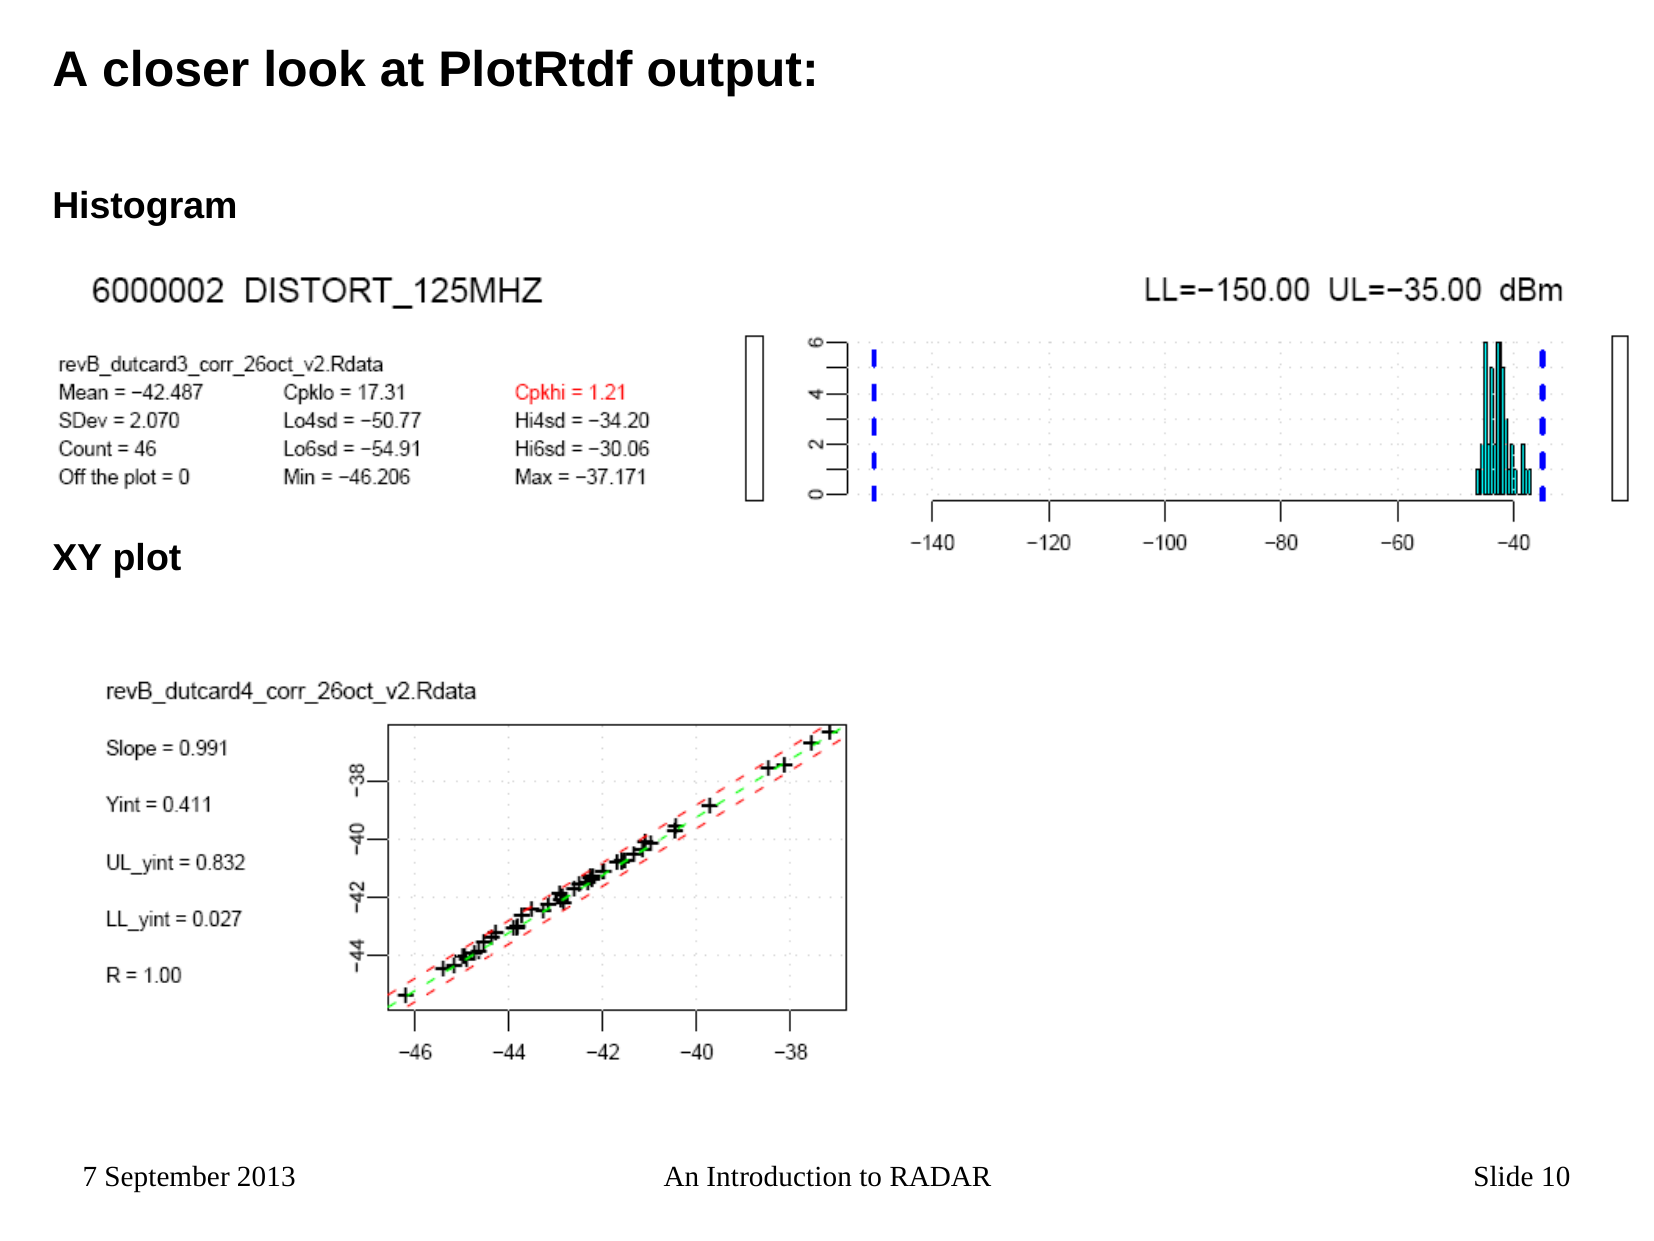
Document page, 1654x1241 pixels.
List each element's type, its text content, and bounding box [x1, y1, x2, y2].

text_box A closer look at PlotRtdf output: Histogram XY plot [37, 37, 835, 937]
picture [835, 262, 1643, 555]
picture [75, 657, 877, 1088]
